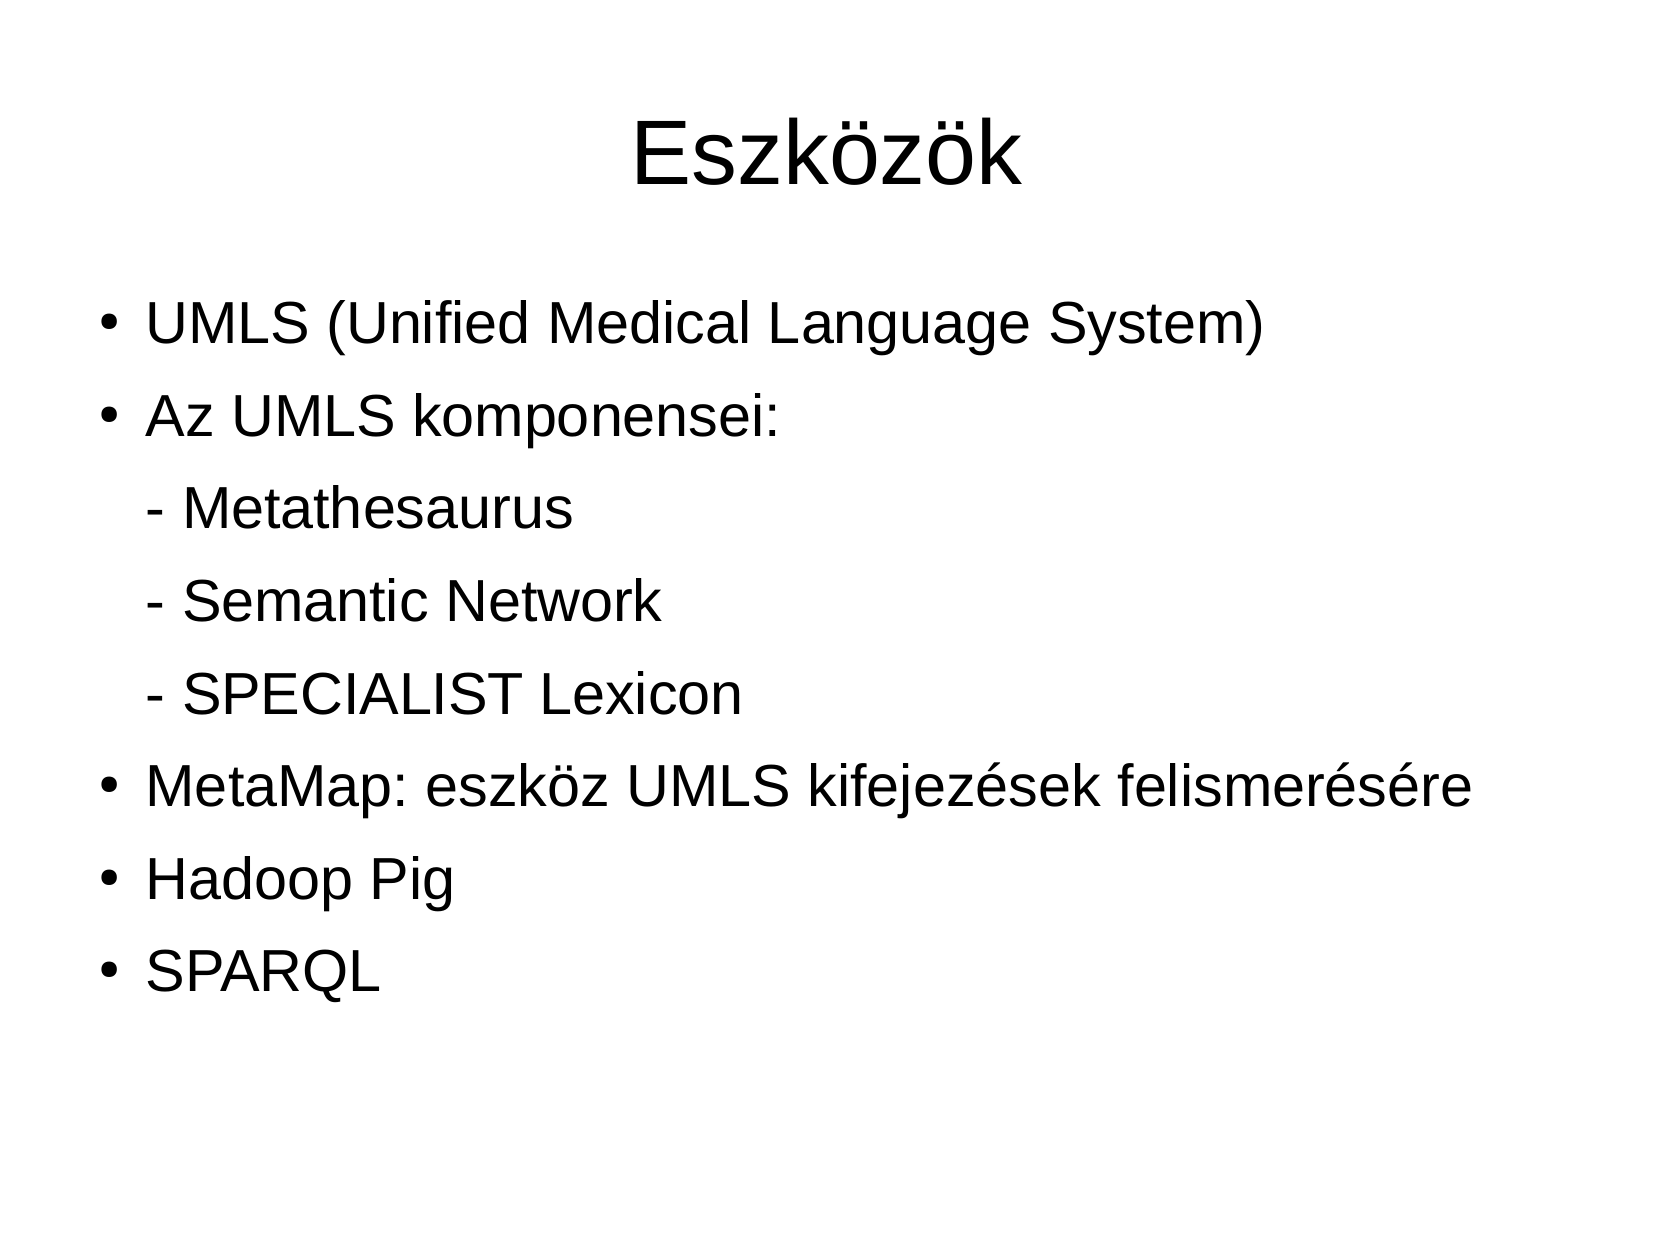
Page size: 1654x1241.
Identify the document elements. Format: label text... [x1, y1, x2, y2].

title Eszközök [82, 49, 1571, 257]
list UMLS (Unified Medical Language System) Az UMLS komponensei: - Metathesaurus - Semantic Network - SPECIALIST Lexicon MetaMap: eszköz UMLS kifejezések felismerésére Hadoop Pig SPARQL [82, 290, 1571, 1010]
